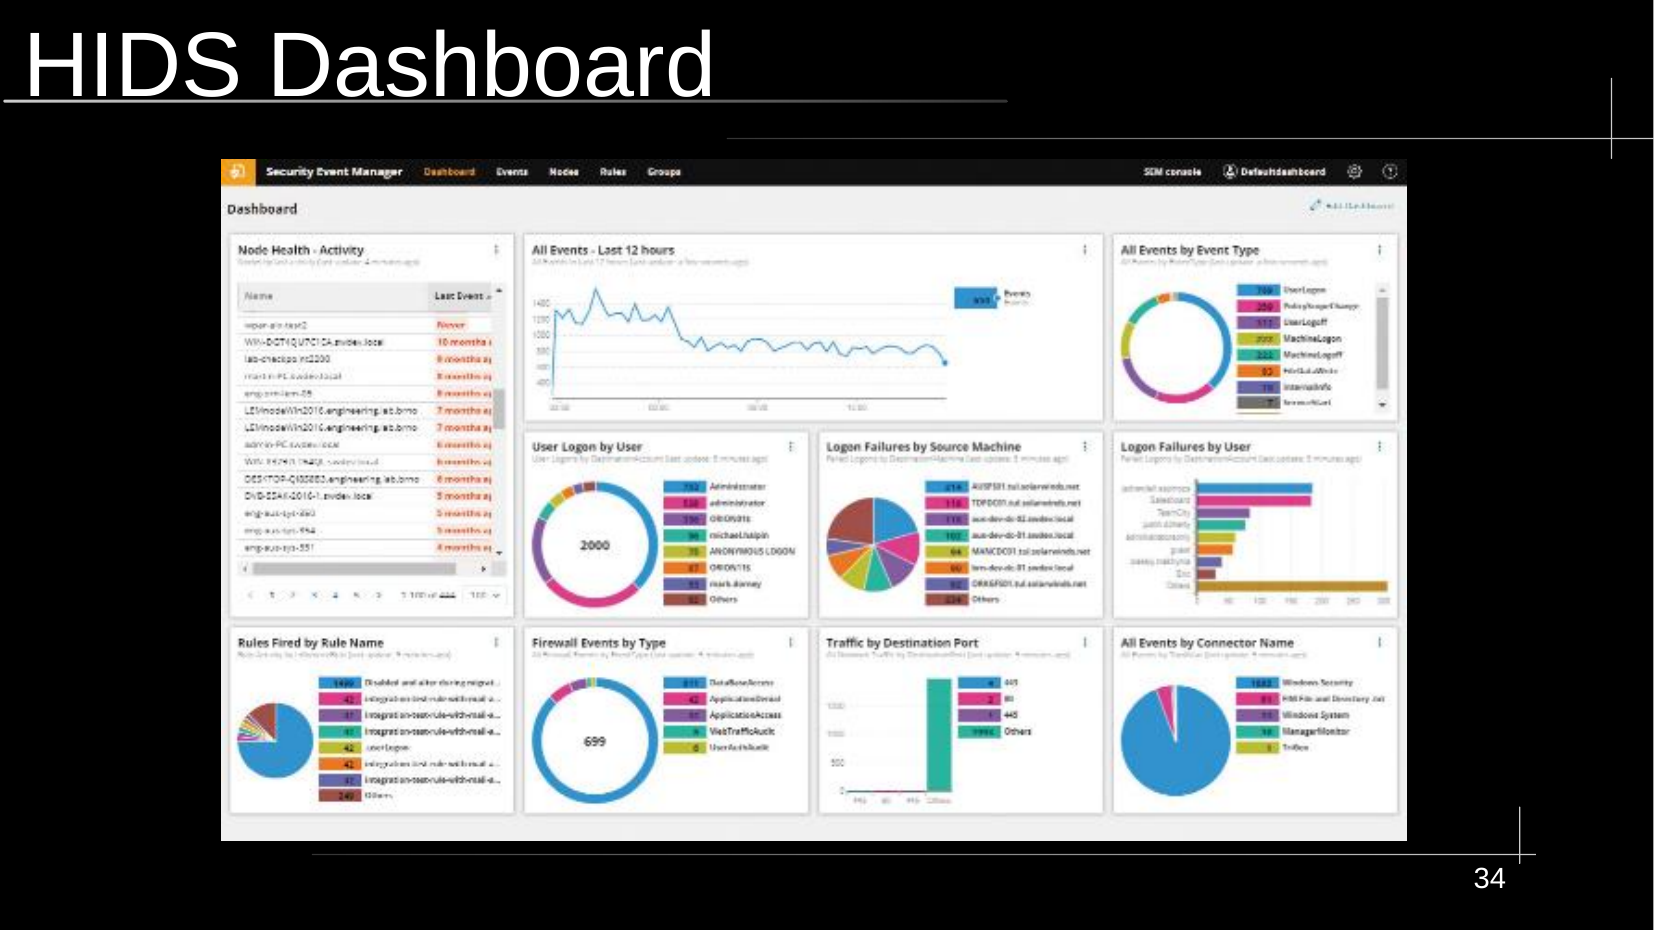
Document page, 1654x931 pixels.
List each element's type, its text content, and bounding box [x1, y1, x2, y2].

title HIDS Dashboard [23, 11, 1589, 119]
picture [221, 159, 1407, 841]
